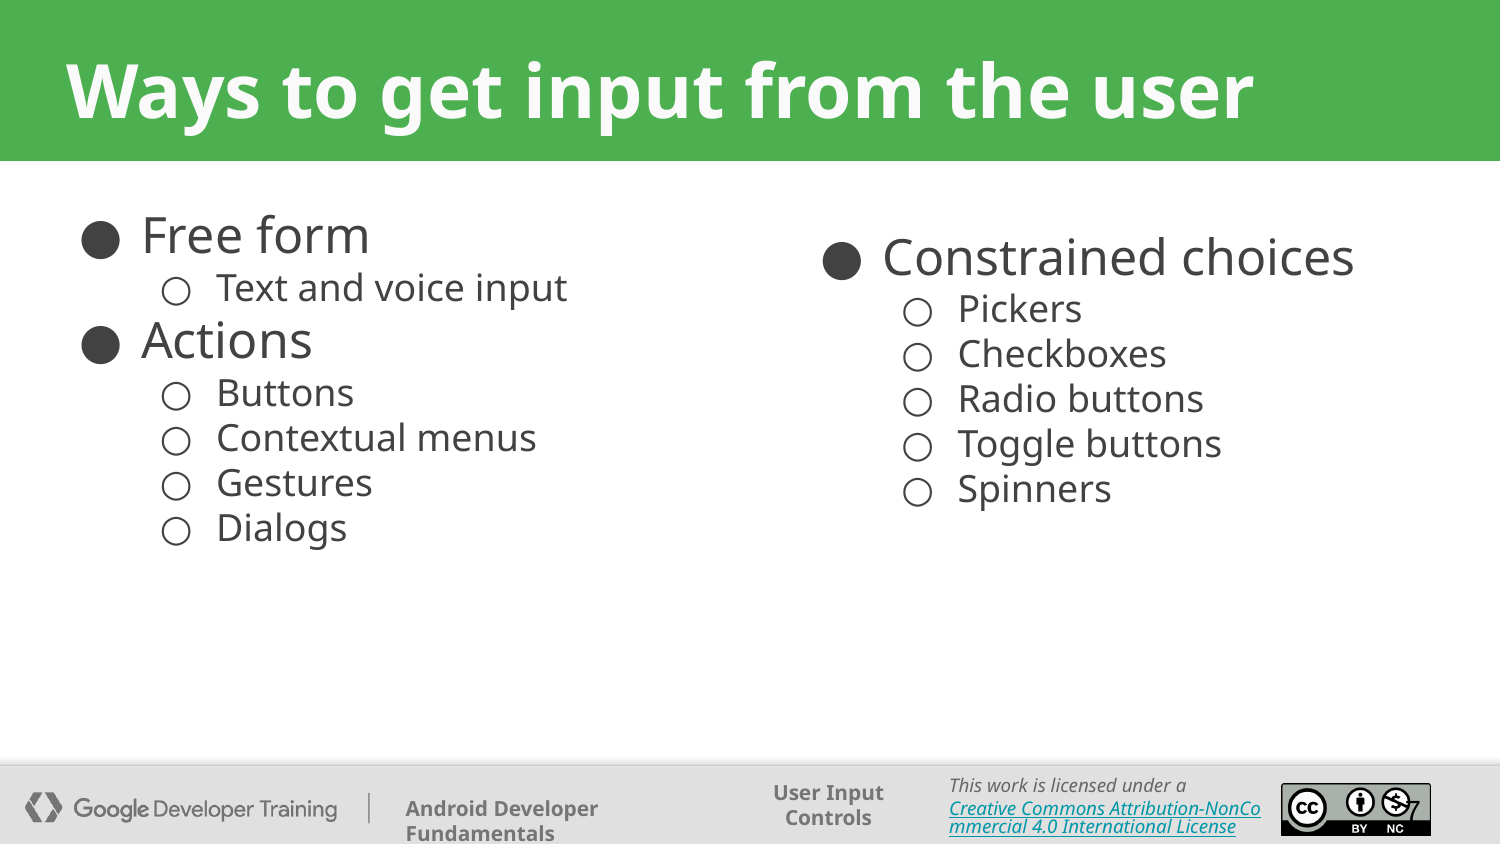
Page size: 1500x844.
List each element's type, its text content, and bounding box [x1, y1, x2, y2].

slide_number <number> [1389, 777, 1480, 842]
list Free form Text and voice input Actions Buttons Contextual menus Gestures Dialogs [51, 189, 708, 835]
title Ways to get input from the user [51, 28, 1449, 122]
list Constrained choices Pickers Checkboxes Radio buttons Toggle buttons Spinners [792, 195, 1449, 756]
picture [0, 161, 1500, 844]
